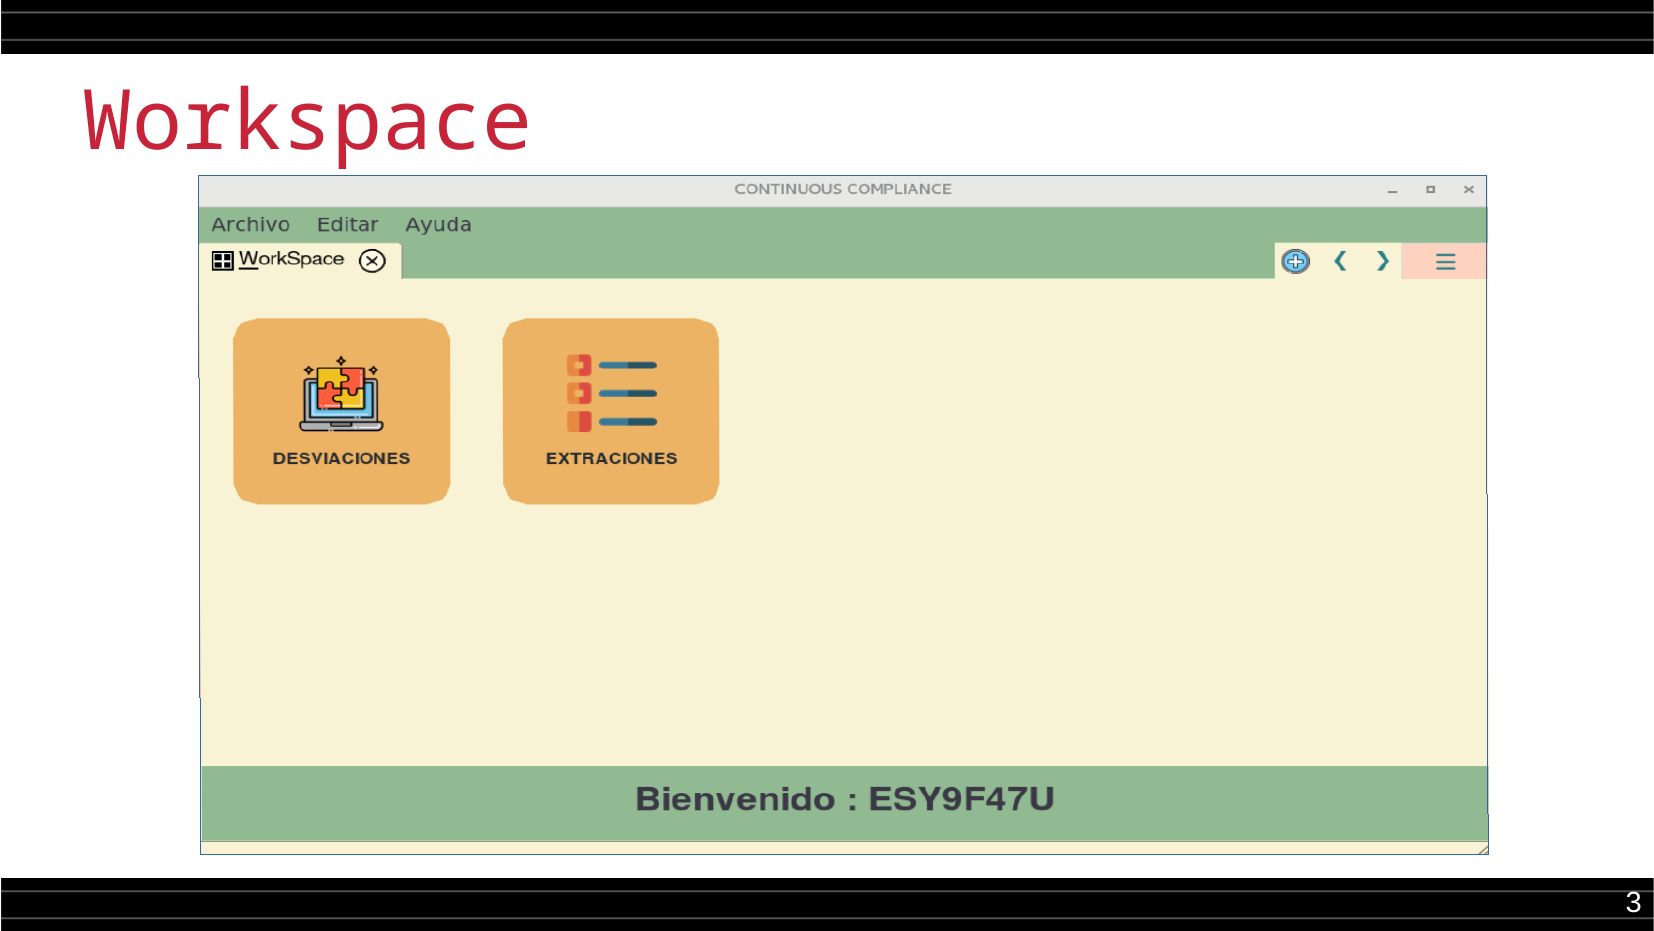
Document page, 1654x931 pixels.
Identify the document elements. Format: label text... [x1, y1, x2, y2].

picture [1, 878, 1654, 931]
picture [198, 175, 1489, 855]
picture [1, 0, 1654, 54]
title Workspace [82, 68, 591, 166]
